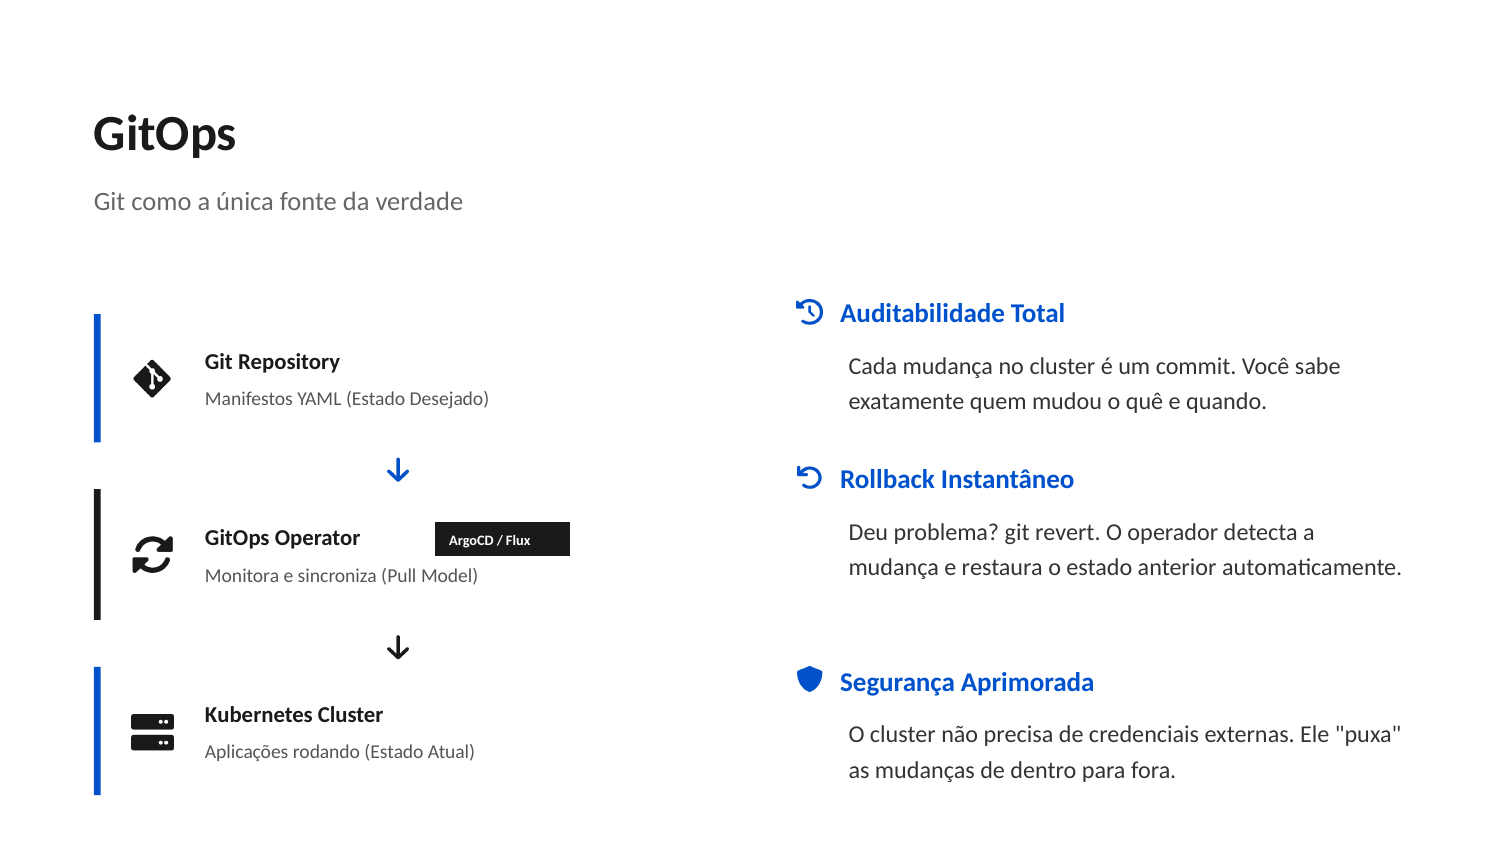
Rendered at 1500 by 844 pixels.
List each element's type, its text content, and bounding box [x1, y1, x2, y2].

picture [796, 464, 823, 491]
text_box [93, 314, 704, 443]
picture [131, 533, 174, 576]
text_box ArgoCD / Flux [435, 522, 570, 556]
text_box Segurança Aprimorada [840, 659, 1095, 697]
text_box Kubernetes Cluster [205, 696, 384, 728]
text_box Git Repository [205, 343, 341, 375]
text_box Git como a única fonte da verdade [93, 181, 465, 216]
picture [796, 298, 823, 325]
text_box O cluster não precisa de credenciais externas. Ele "puxa" as mudanças de dentro para fora. [796, 712, 1407, 784]
picture [387, 632, 409, 661]
text_box [93, 489, 704, 620]
text_box Auditabilidade Total [840, 290, 1066, 329]
text_box Deu problema? git revert. O operador detecta a mudança e restaura o estado anterior automaticamente. [796, 509, 1407, 581]
text_box GitOps [93, 93, 238, 161]
text_box GitOps Operator [205, 518, 361, 550]
text_box [93, 666, 704, 796]
text_box Cada mudança no cluster é um commit. Você sabe exatamente quem mudou o quê e quando. [796, 343, 1407, 415]
picture [133, 357, 171, 400]
text_box Monitora e sincroniza (Pull Model) [205, 561, 479, 587]
picture [387, 455, 409, 484]
text_box Rollback Instantâneo [840, 456, 1075, 495]
picture [131, 710, 174, 753]
text_box Aplicações rodando (Estado Atual) [205, 737, 476, 763]
text_box Manifestos YAML (Estado Desejado) [205, 384, 490, 410]
picture [796, 666, 823, 693]
